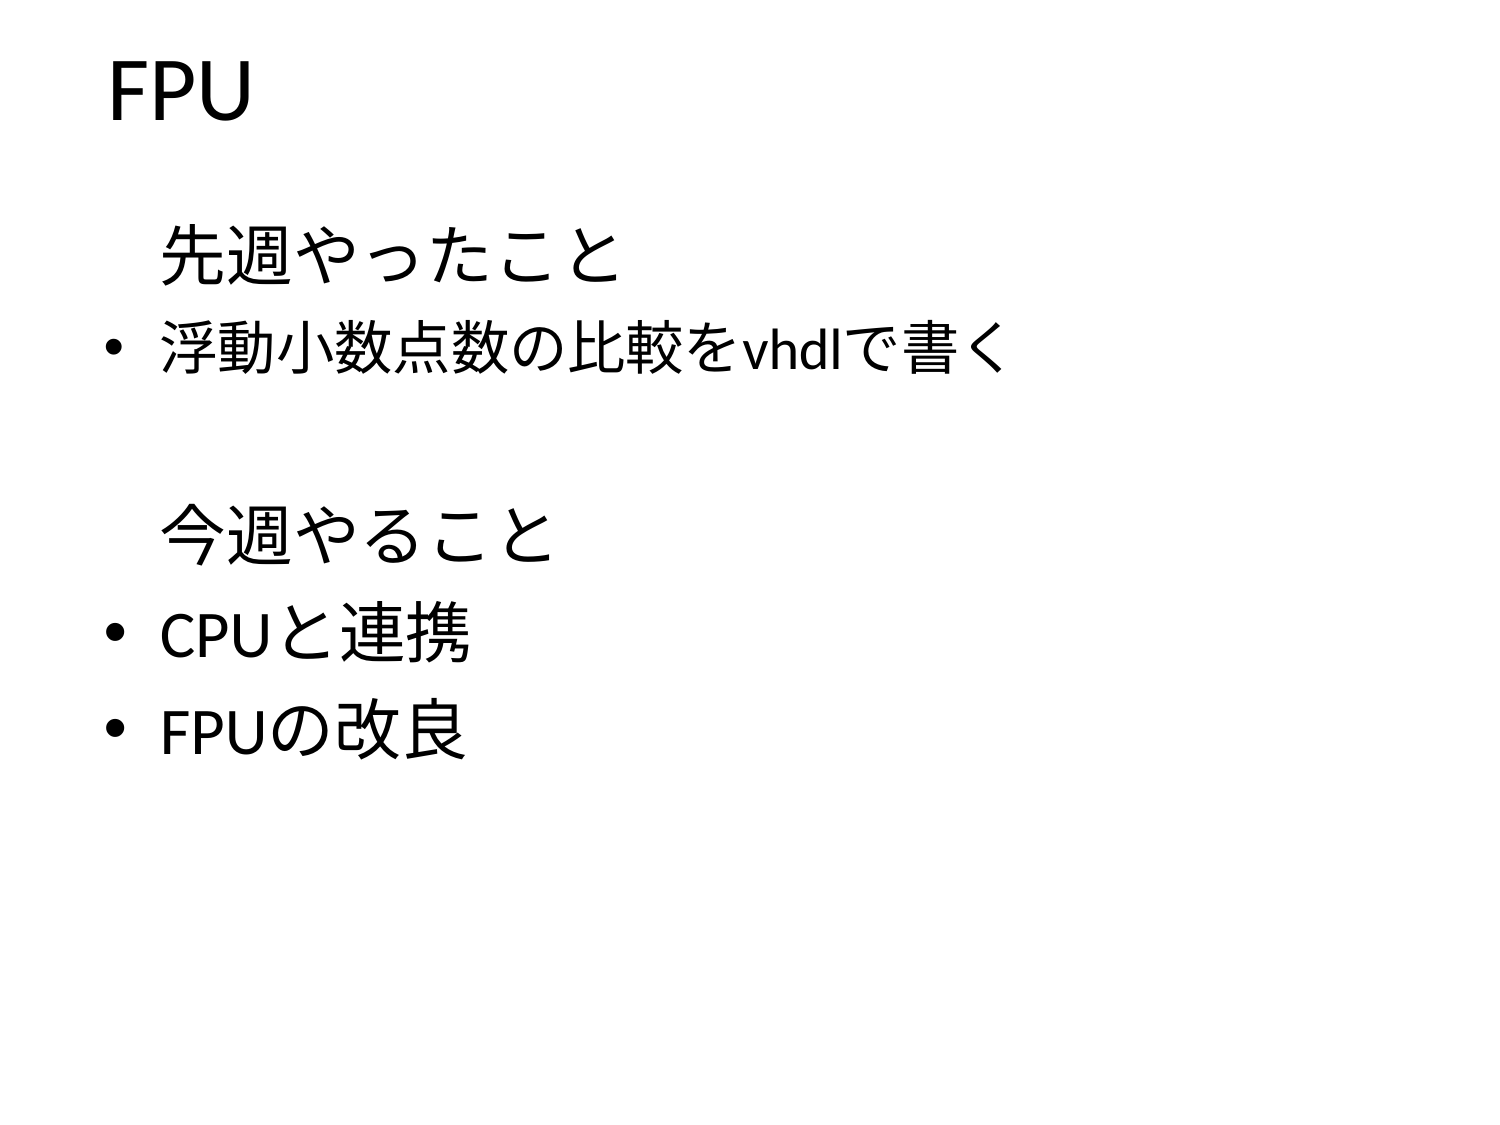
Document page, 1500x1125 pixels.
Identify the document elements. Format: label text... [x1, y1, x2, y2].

list 先週やったこと 浮動小数点数の比較をvhdlで書く 今週やること CPUと連携 FPUの改良 [88, 206, 1439, 950]
title FPU [0, 0, 857, 178]
